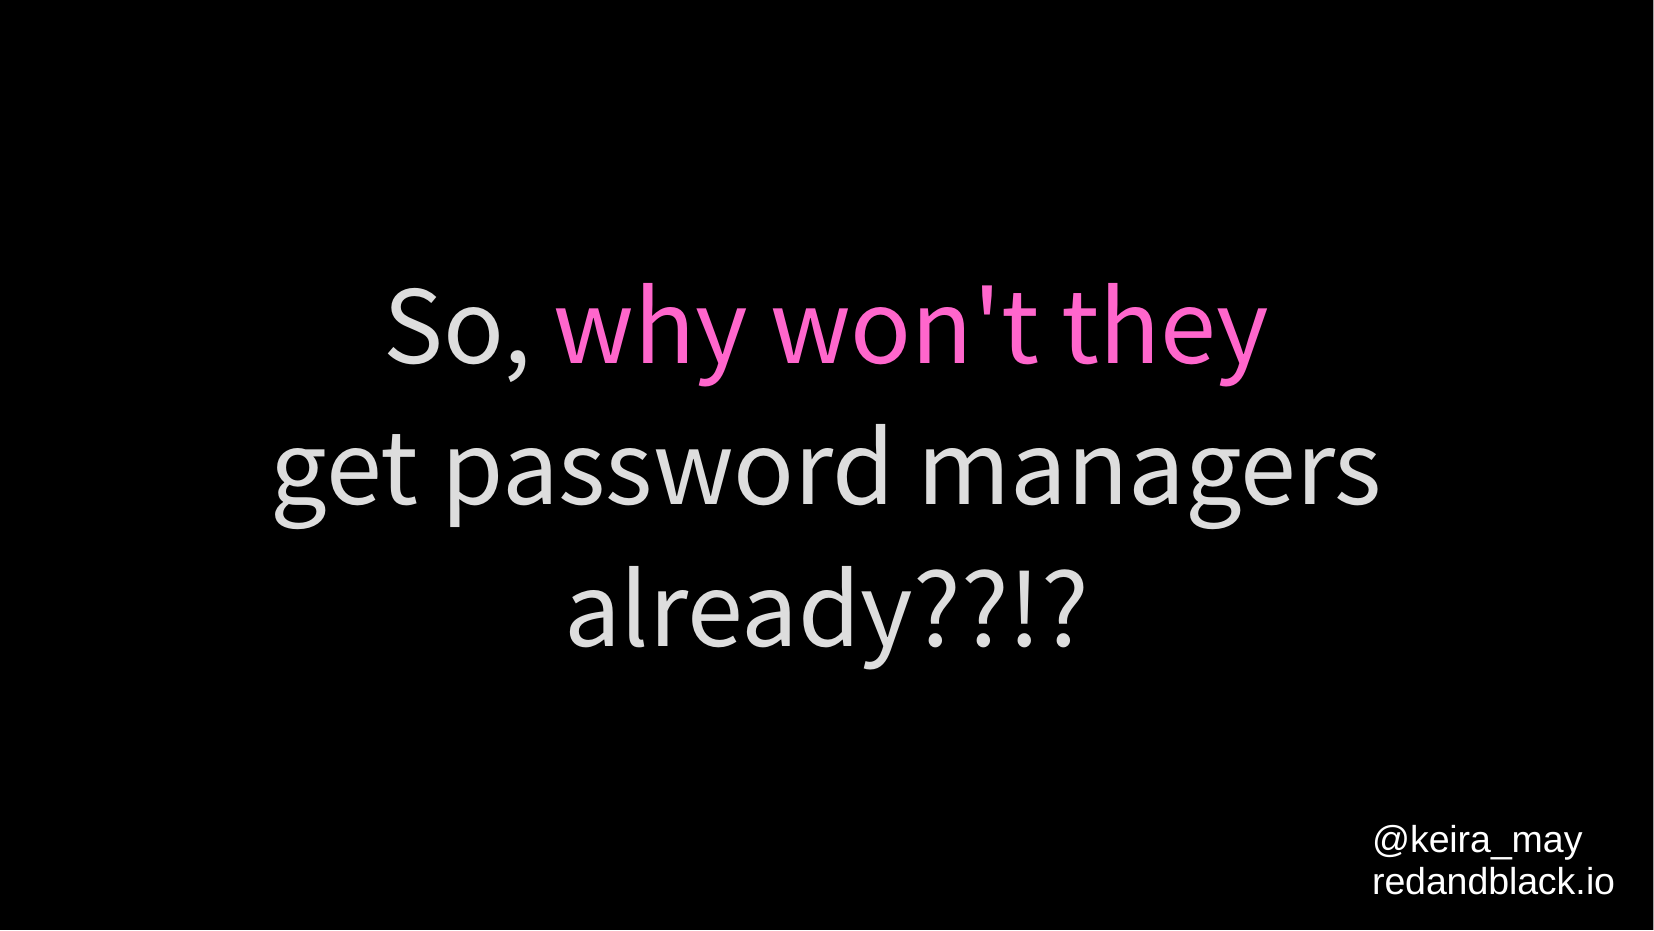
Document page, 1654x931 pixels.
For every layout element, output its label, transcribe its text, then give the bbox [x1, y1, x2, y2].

text_box @keira_may redandblack.io [1357, 810, 1631, 910]
title So, why won't they get password managers already??!? [0, 0, 1654, 931]
